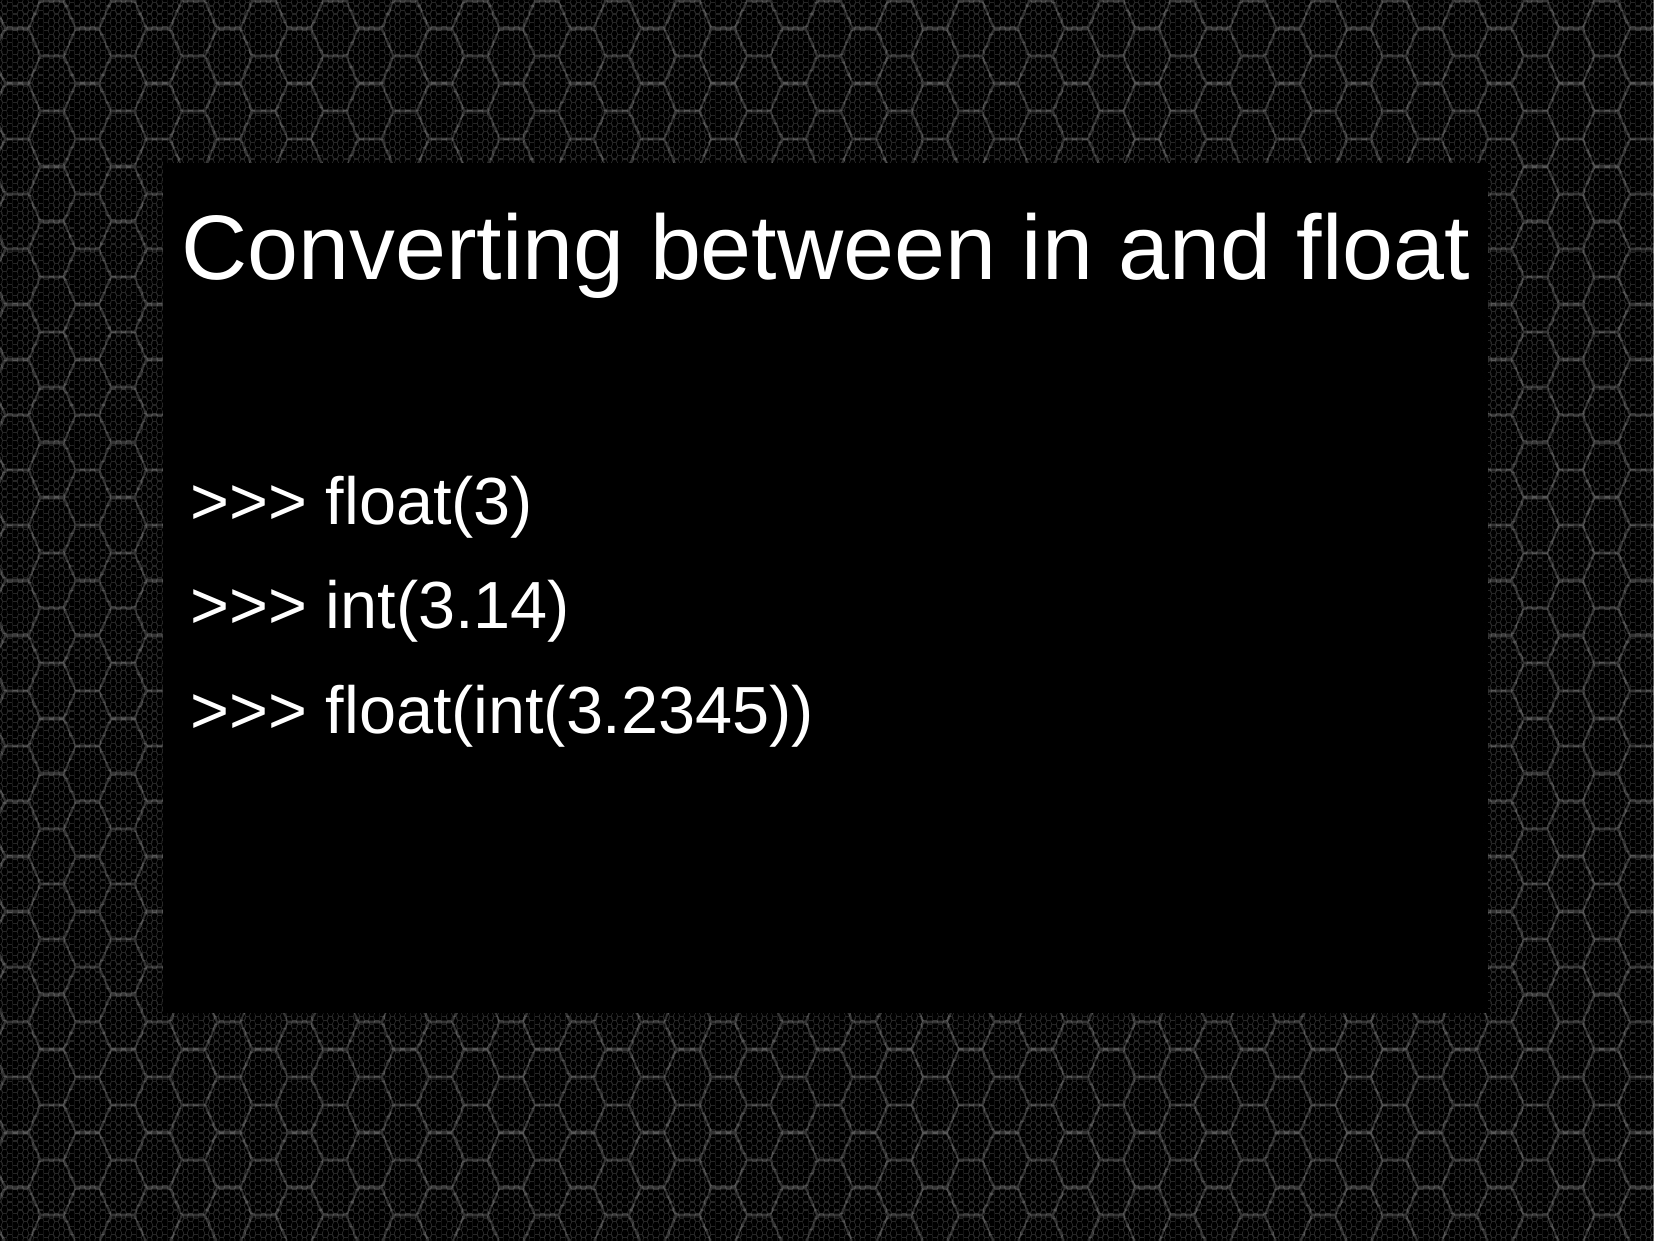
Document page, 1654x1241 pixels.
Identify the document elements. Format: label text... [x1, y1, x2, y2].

picture [0, 0, 1654, 1241]
list >>> float(3) >>> int(3.14) >>> float(int(3.2345)) [120, 360, 1501, 1010]
title Converting between in and float [82, 165, 1571, 331]
